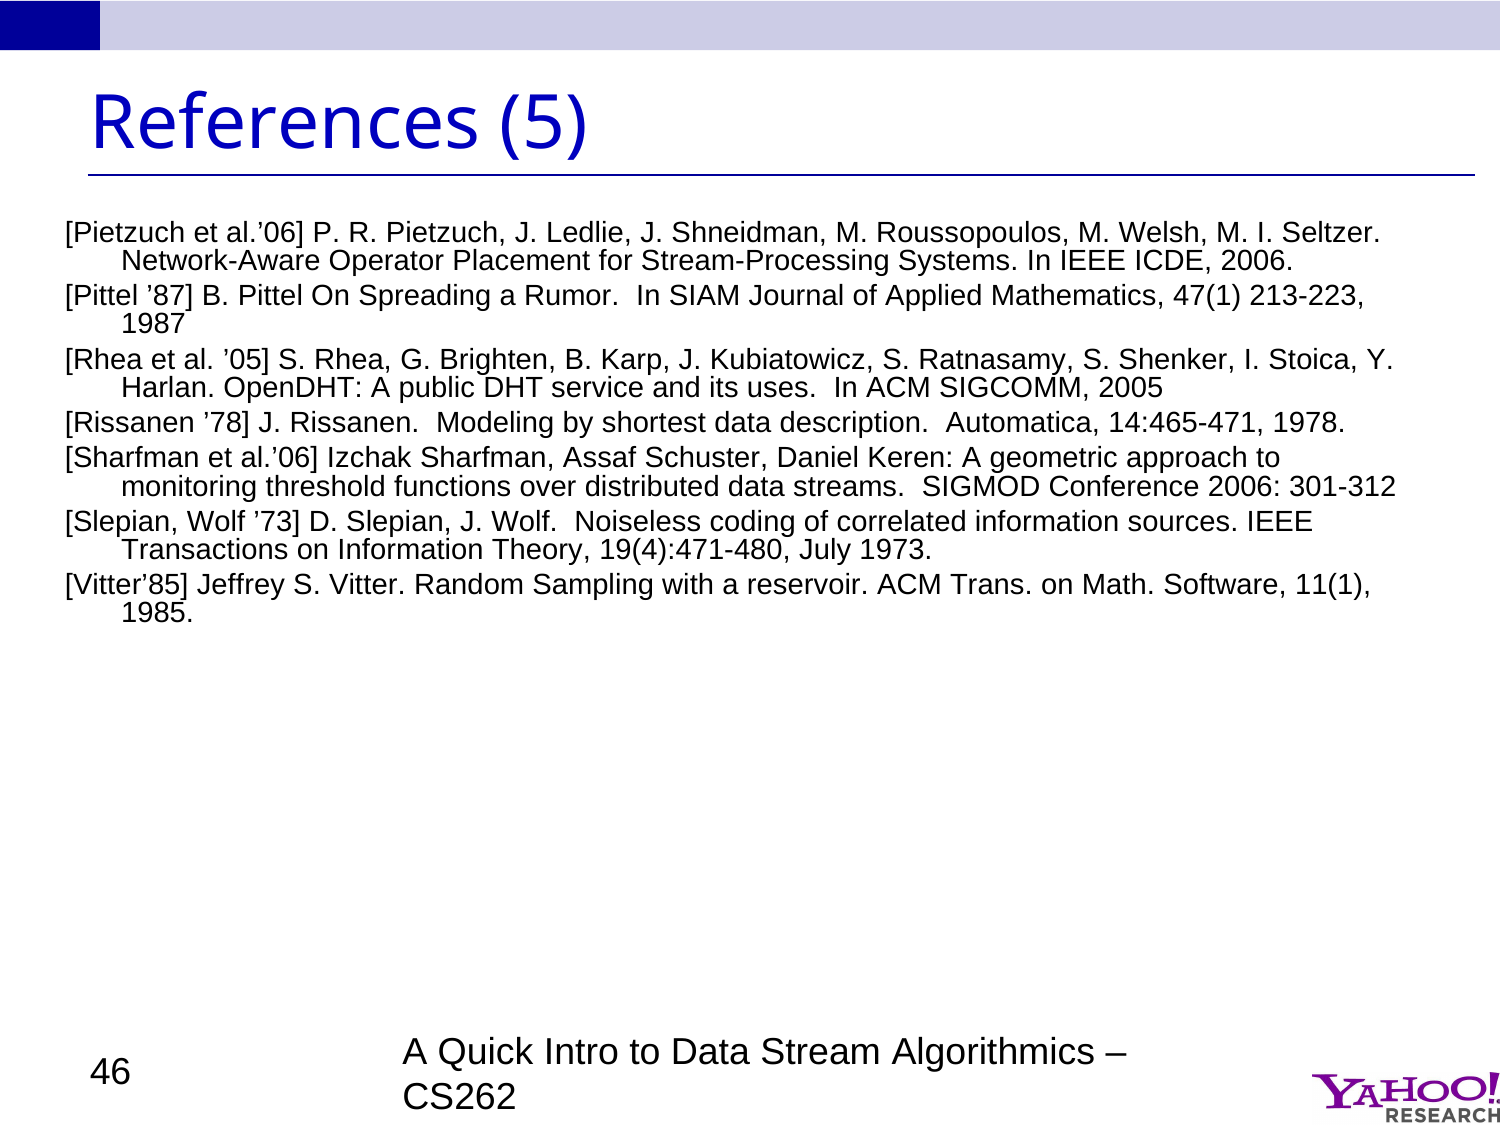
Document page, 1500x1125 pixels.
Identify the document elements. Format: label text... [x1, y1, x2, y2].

picture [1312, 1072, 1500, 1125]
list [Pietzuch et al.’06] P. R. Pietzuch, J. Ledlie, J. Shneidman, M. Roussopoulos, M. Welsh, M. I. Seltzer. Network-Aware Operator Placement for Stream-Processing Systems. In IEEE ICDE, 2006. [Pittel ’87] B. Pittel On Spreading a Rumor. In SIAM Journal of Applied Mathematics, 47(1) 213-223, 1987 [Rhea et al. ’05] S. Rhea, G. Brighten, B. Karp, J. Kubiatowicz, S. Ratnasamy, S. Shenker, I. Stoica, Y. Harlan. OpenDHT: A public DHT service and its uses. In ACM SIGCOMM, 2005 [Rissanen ’78] J. Rissanen. Modeling by shortest data description. Automatica, 14:465-471, 1978. [Sharfman et al.’06] Izchak Sharfman, Assaf Schuster, Daniel Keren: A geometric approach to monitoring threshold functions over distributed data streams. SIGMOD Conference 2006: 301-312 [Slepian, Wolf ’73] D. Slepian, J. Wolf. Noiseless coding of correlated information sources. IEEE Transactions on Information Theory, 19(4):471-480, July 1973. [Vitter’85] Jeffrey S. Vitter. Random Sampling with a reservoir. ACM Trans. on Math. Software, 11(1), 1985. [49, 212, 1425, 788]
title References (5) [75, 50, 1500, 188]
